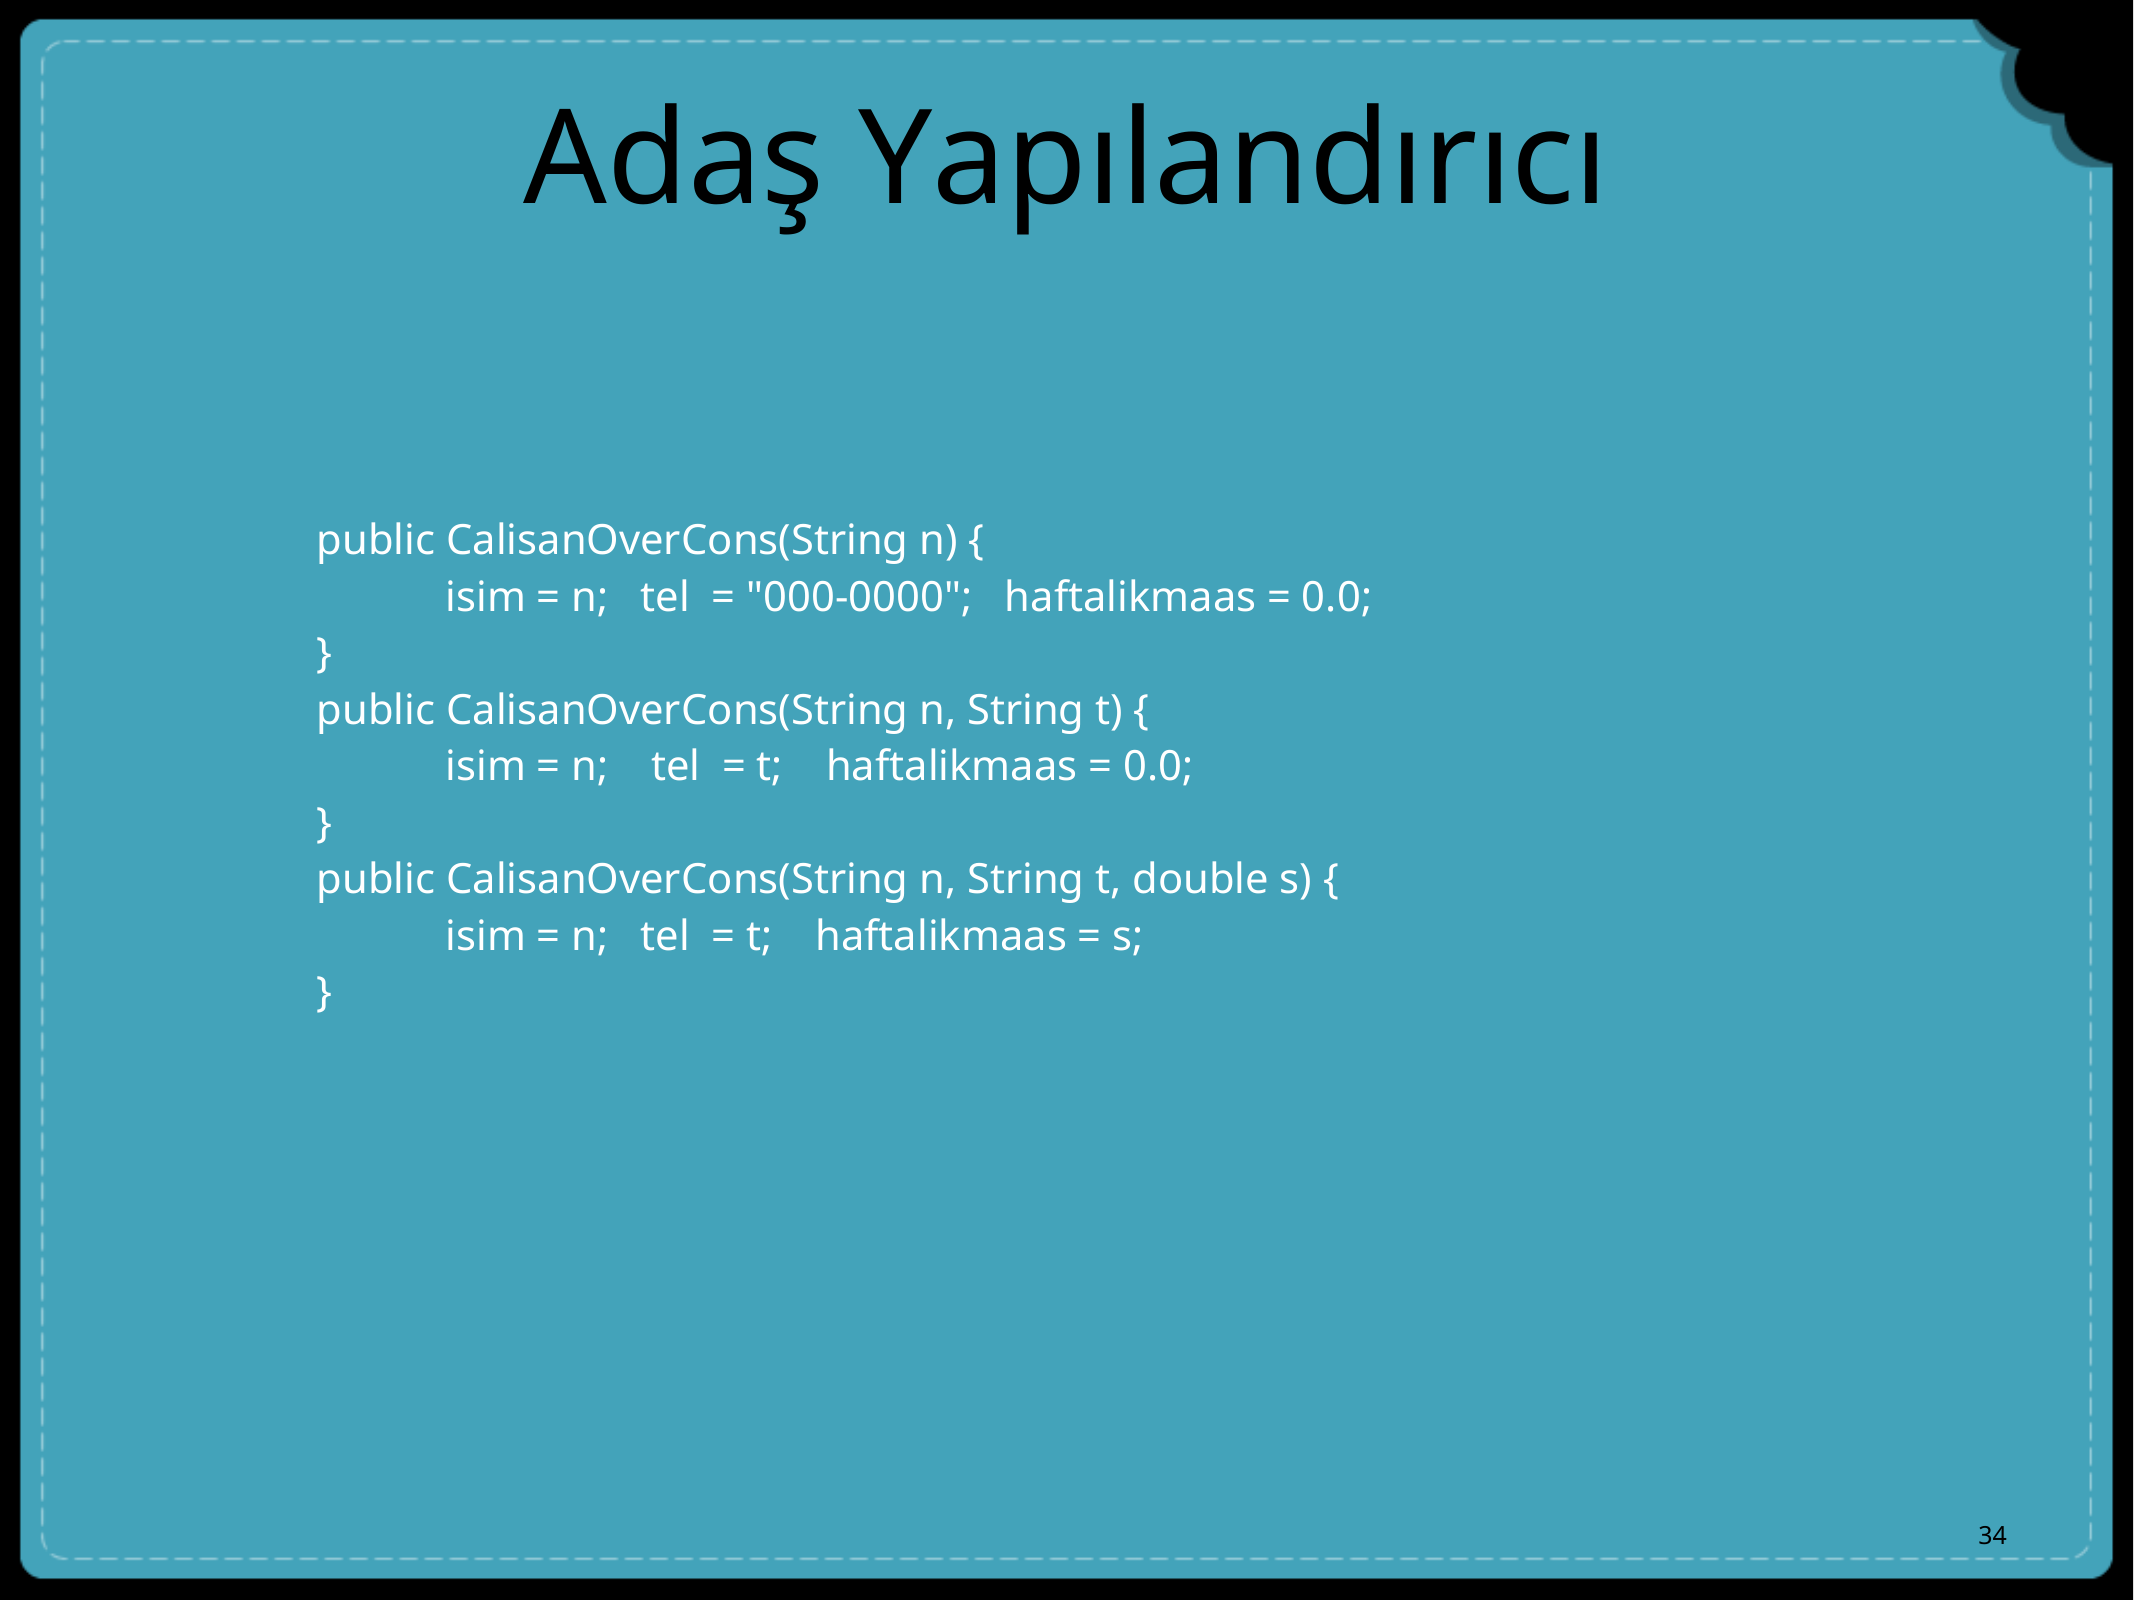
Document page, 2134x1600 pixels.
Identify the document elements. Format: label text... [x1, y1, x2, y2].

picture [0, 0, 2134, 1600]
title Adaş Yapılandırıcı [106, 64, 2027, 311]
list public CalisanOverCons(String n) { isim = n; tel = "000-0000"; haftalikmaas = 0.0; } public CalisanOverCons(String n, String t) { isim = n; tel = t; haftalikmaas = 0.0; } public CalisanOverCons(String n, String t, double s) { isim = n; tel = t; haftalikmaas = s; } [301, 444, 1733, 1141]
